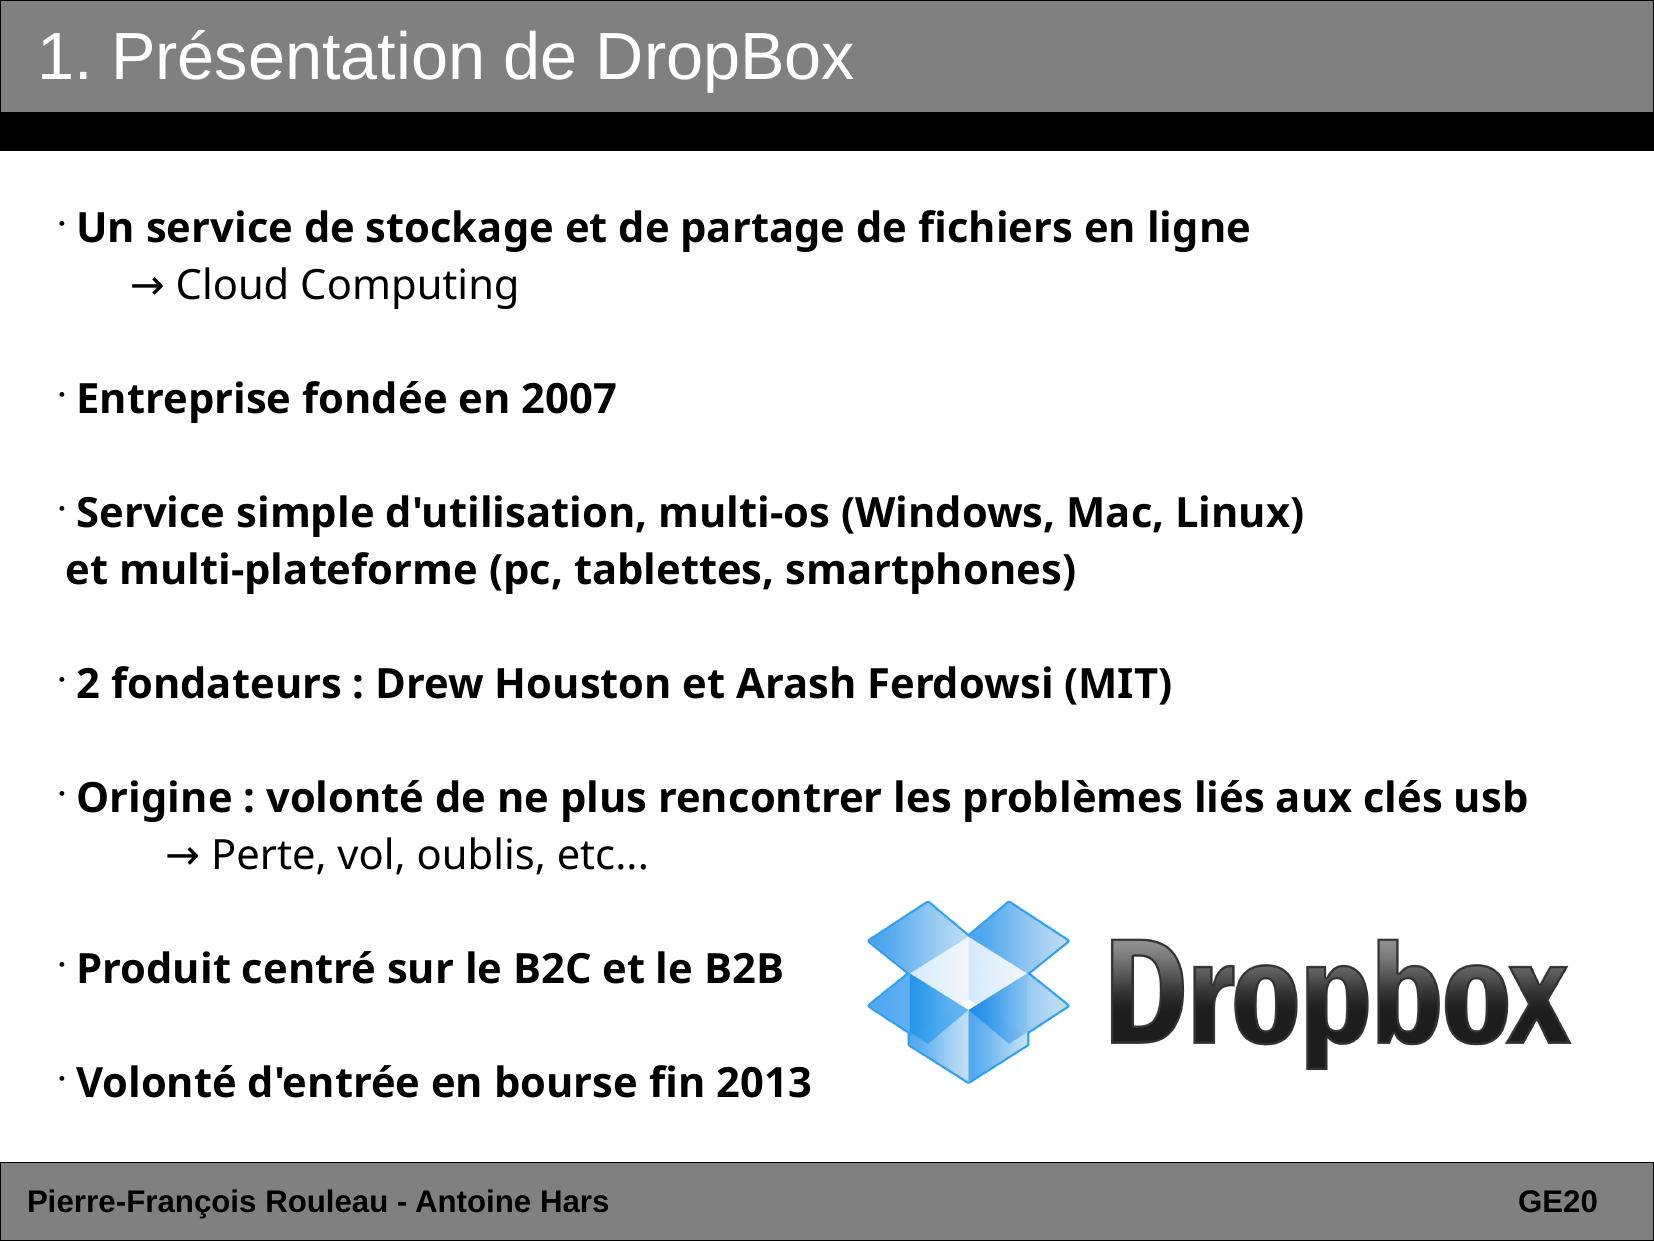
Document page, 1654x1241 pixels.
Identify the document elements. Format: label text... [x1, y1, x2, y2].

text_box [638, 1162, 1462, 1241]
title 1. Présentation de DropBox [37, 0, 1526, 113]
picture [833, 860, 1613, 1126]
text_box [0, 0, 1654, 151]
subtitle Un service de stockage et de partage de fichiers en ligne → Cloud Computing Entreprise fondée en 2007 Service simple d'utilisation, multi-os (Windows, Mac, Linux) et multi-plateforme (pc, tablettes, smartphones) 2 fondateurs : Drew Houston et Arash Ferdowsi (MIT) Origine : volonté de ne plus rencontrer les problèmes liés aux clés usb → Perte, vol, oublis, etc... Produit centré sur le B2C et le B2B Volonté d'entrée en bourse fin 2013 [58, 168, 1548, 1139]
text_box GE20 [1462, 1162, 1654, 1241]
text_box Pierre-François Rouleau - Antoine Hars [0, 1162, 638, 1241]
